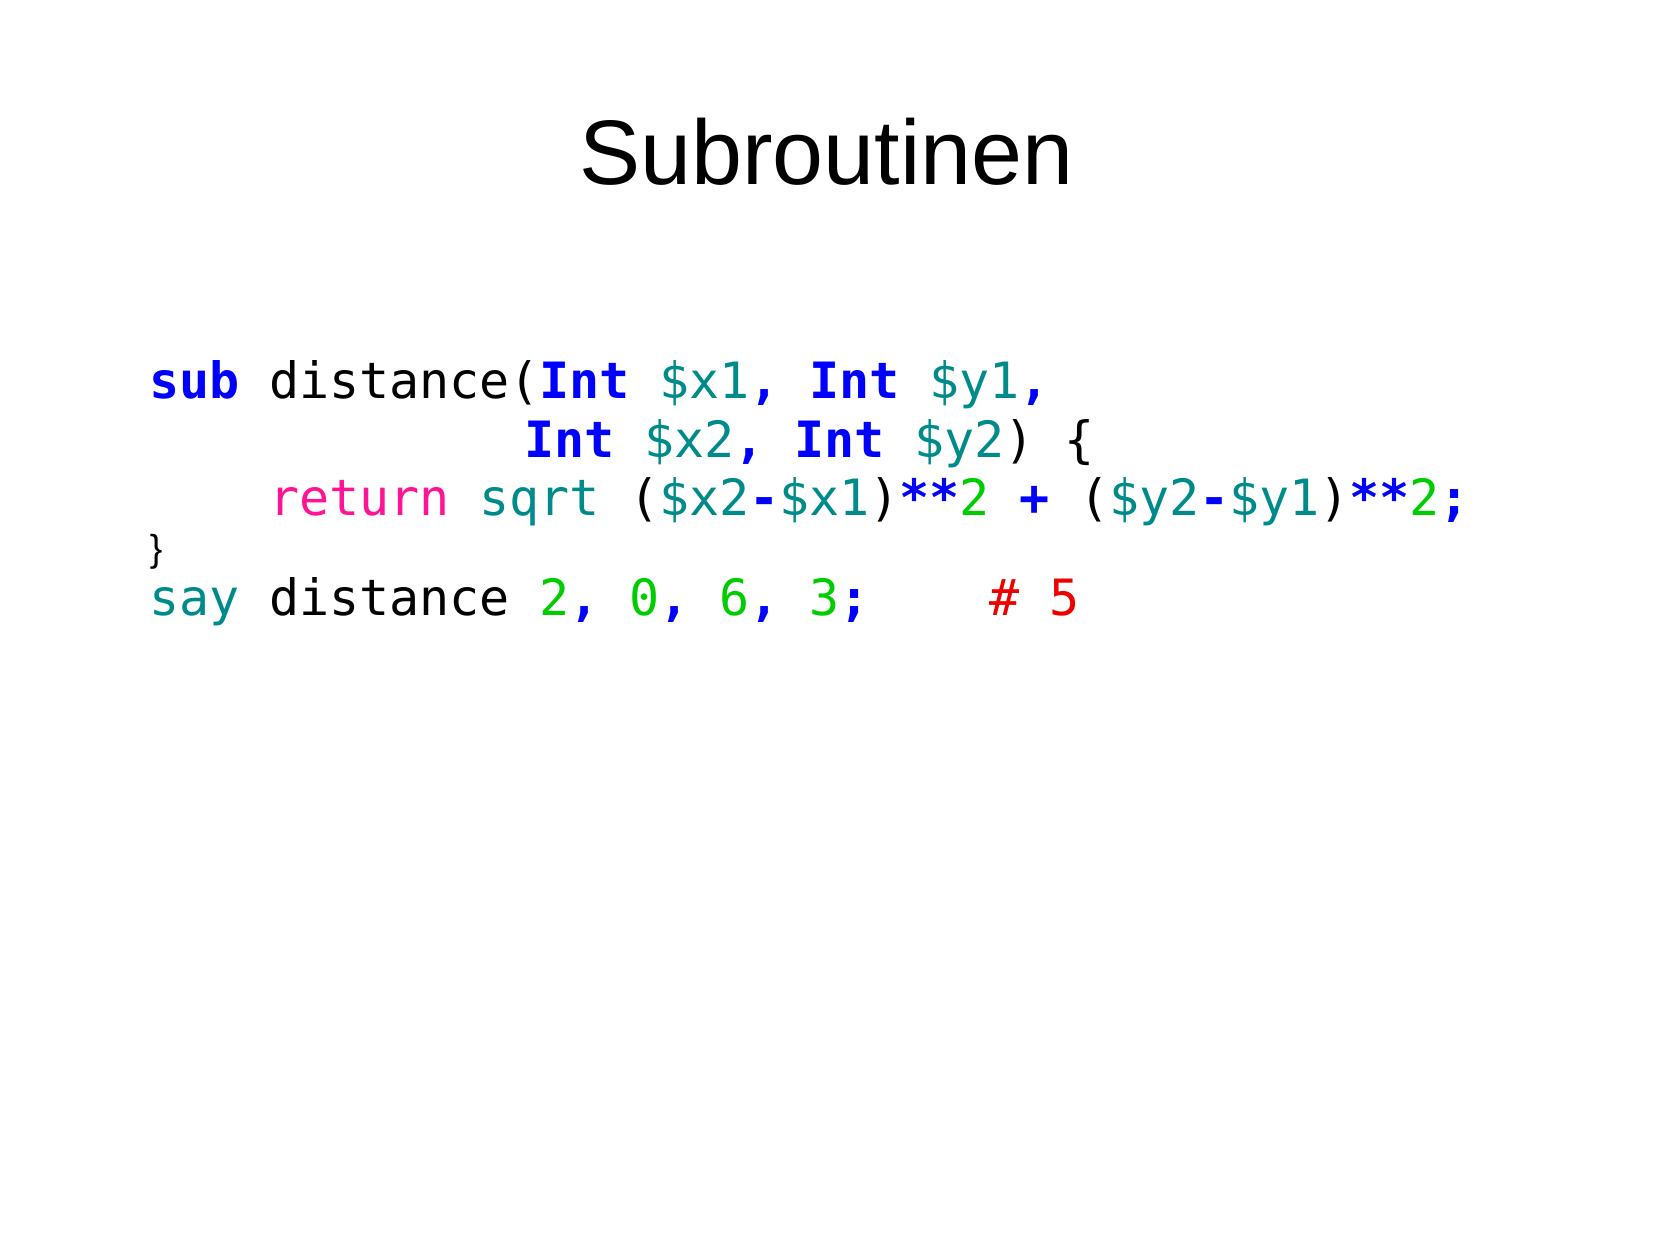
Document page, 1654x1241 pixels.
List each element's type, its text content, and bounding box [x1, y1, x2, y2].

text_box sub distance(Int $x1, Int $y1, Int $x2, Int $y2) { return sqrt ($x2-$x1)**2 + ($y2-$y1)**2; } say distance 2, 0, 6, 3; # 5 [135, 345, 1546, 693]
title Subroutinen [82, 49, 1571, 257]
